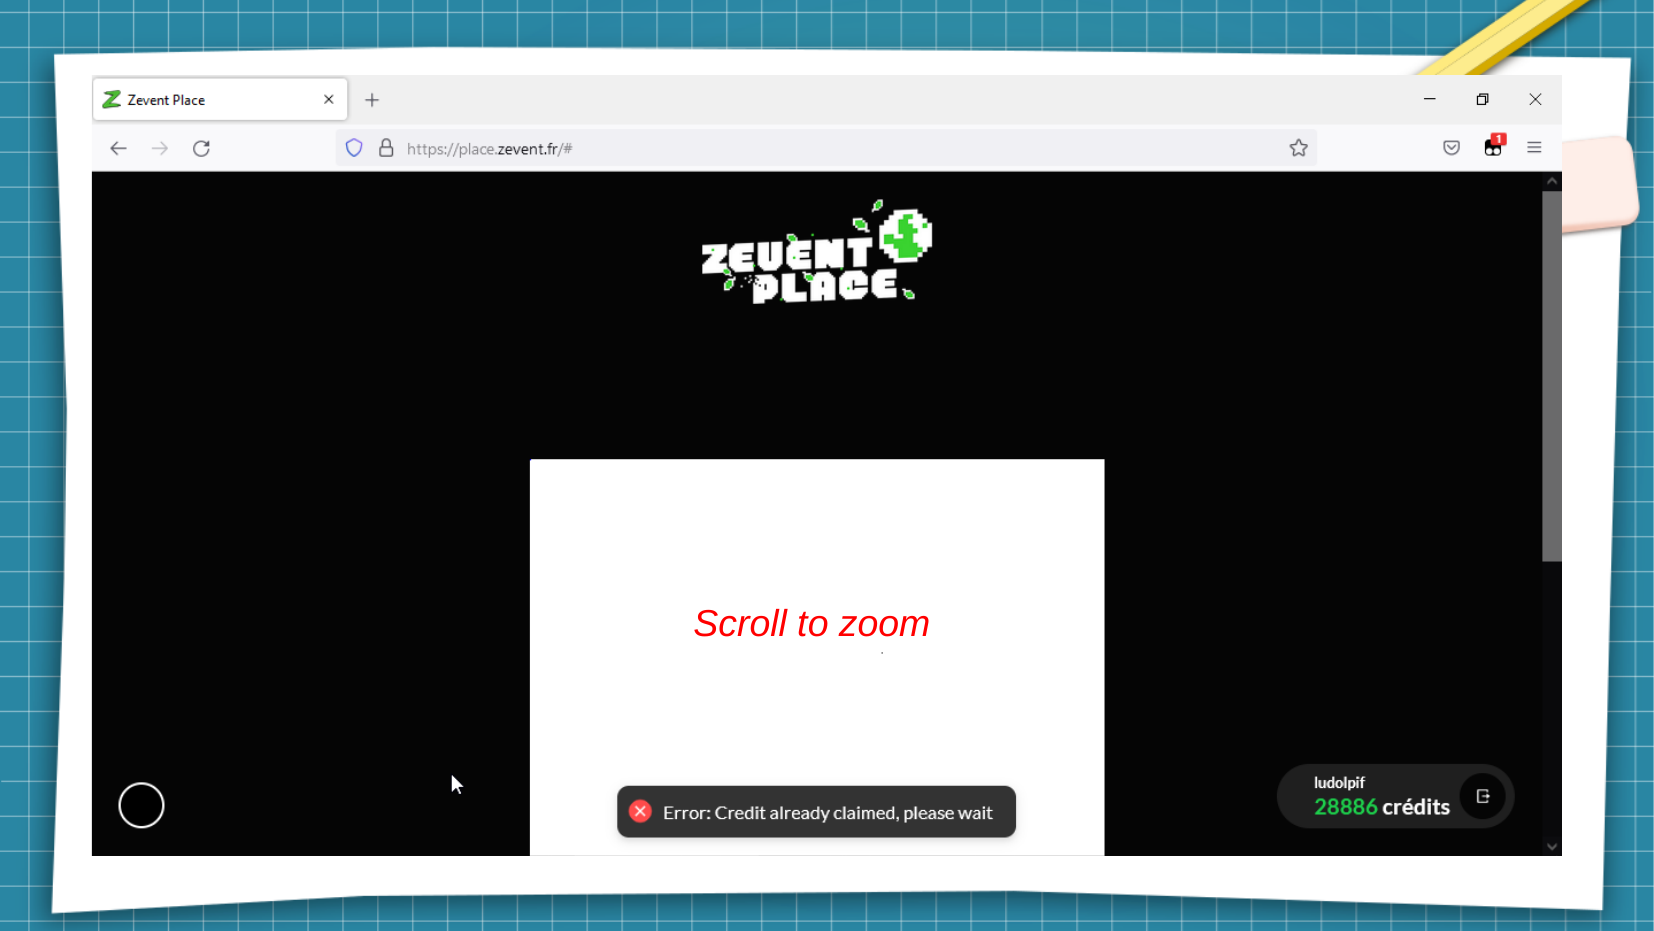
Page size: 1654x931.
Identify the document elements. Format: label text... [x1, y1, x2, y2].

text_box Scroll to zoom [677, 595, 947, 655]
picture [91, 75, 1562, 856]
